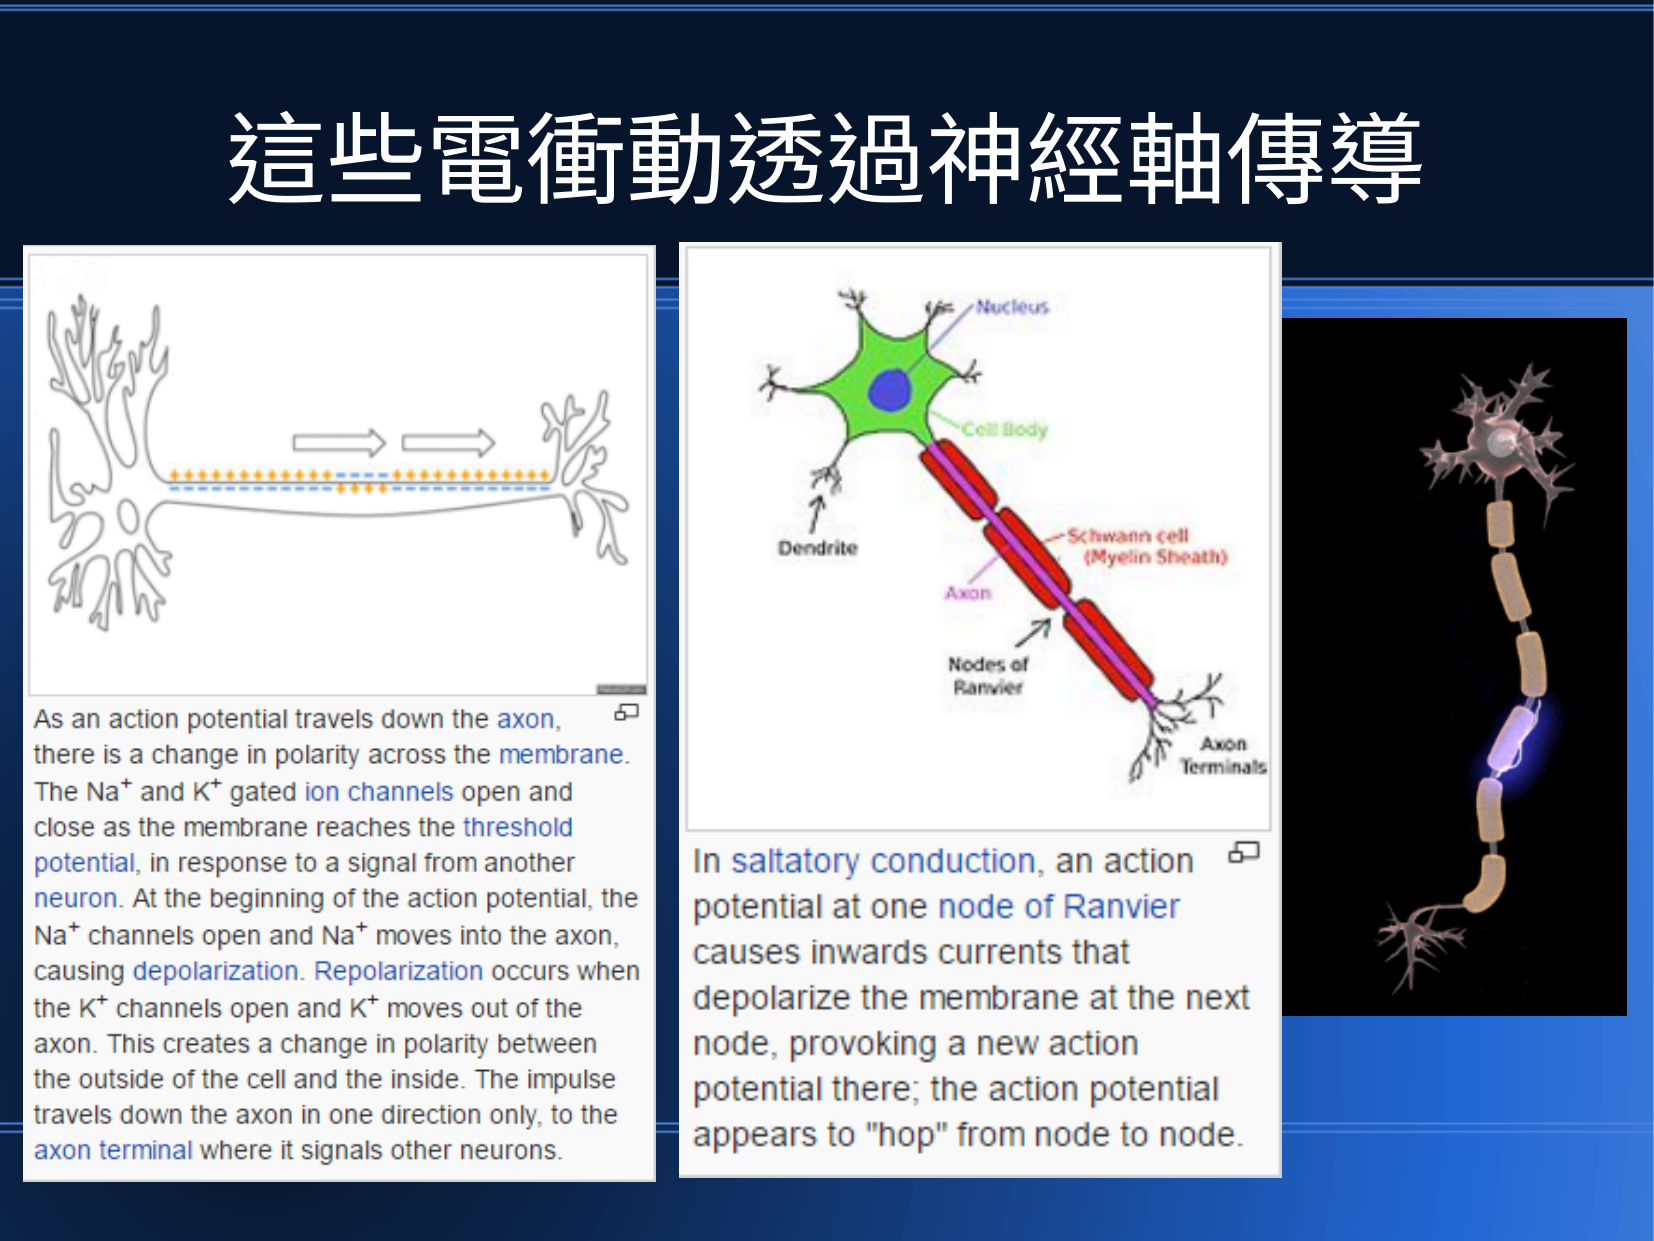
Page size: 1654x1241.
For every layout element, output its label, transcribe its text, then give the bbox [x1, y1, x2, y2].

picture [0, 0, 1654, 1241]
title 這些電衝動透過神經軸傳導 [82, 49, 1571, 257]
